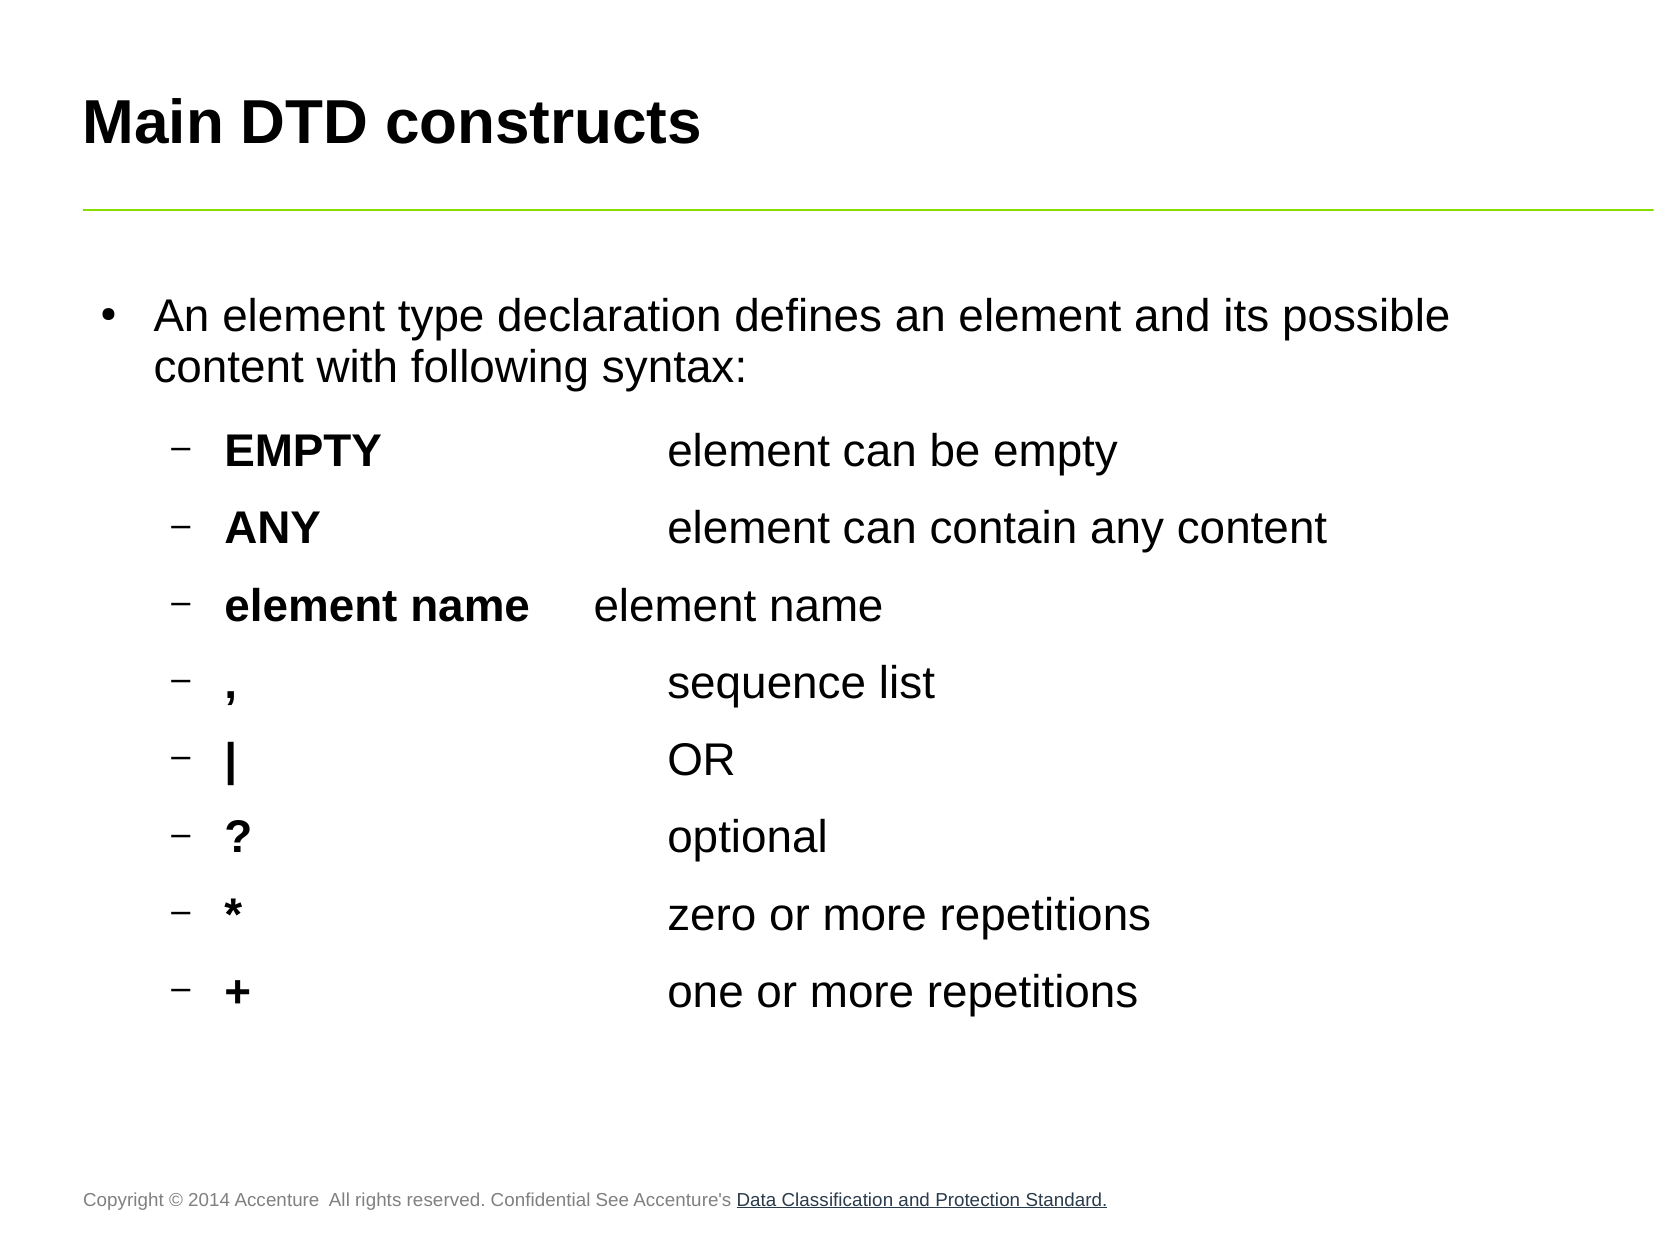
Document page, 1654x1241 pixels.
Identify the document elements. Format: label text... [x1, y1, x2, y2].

title Main DTD constructs [82, 49, 1571, 196]
list An element type declaration defines an element and its possible content with following syntax: EMPTY element can be empty ANY element can contain any content element name element name , sequence list | OR ? optional * zero or more repetitions + one or more repetitions [82, 290, 1538, 1134]
